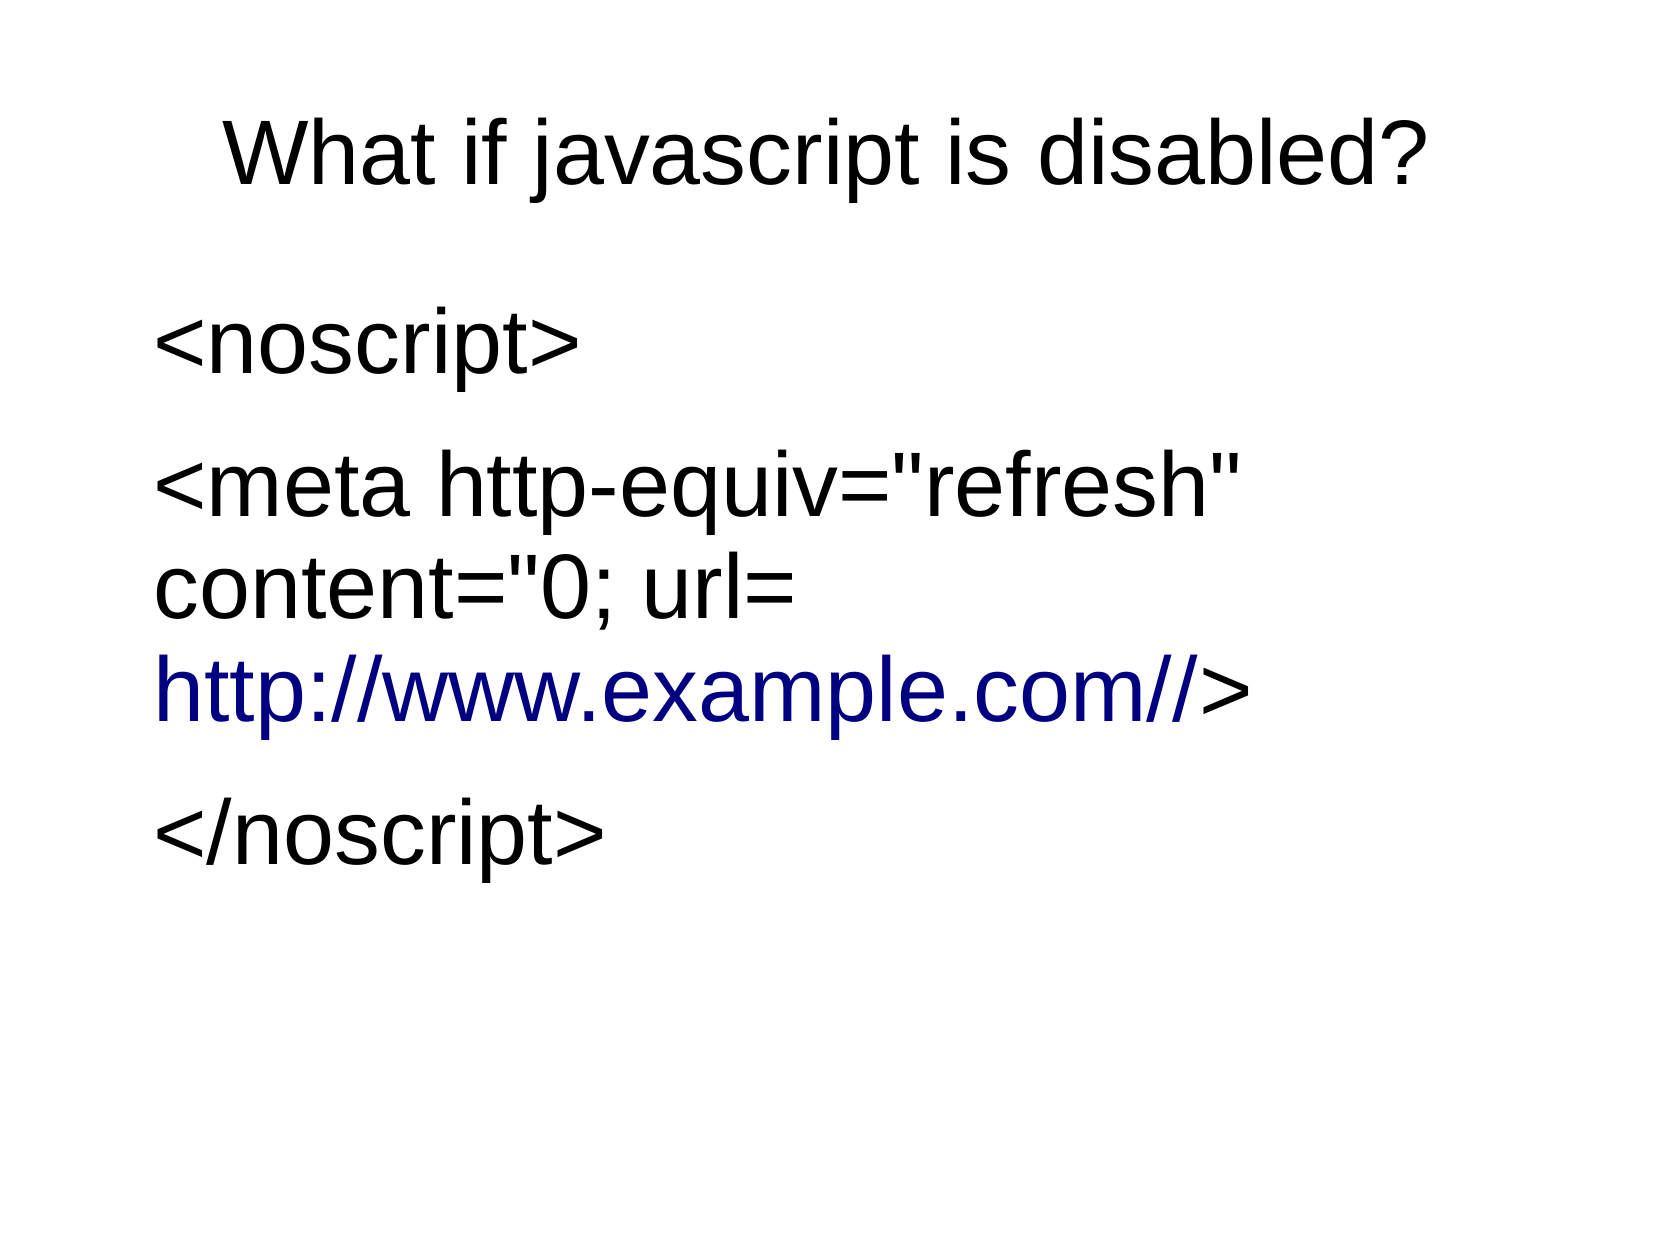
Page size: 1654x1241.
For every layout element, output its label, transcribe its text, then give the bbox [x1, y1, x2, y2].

list <noscript> <meta http-equiv="refresh" content="0; url=http://www.example.com//> </noscript> [82, 290, 1571, 1010]
title What if javascript is disabled? [82, 49, 1571, 257]
